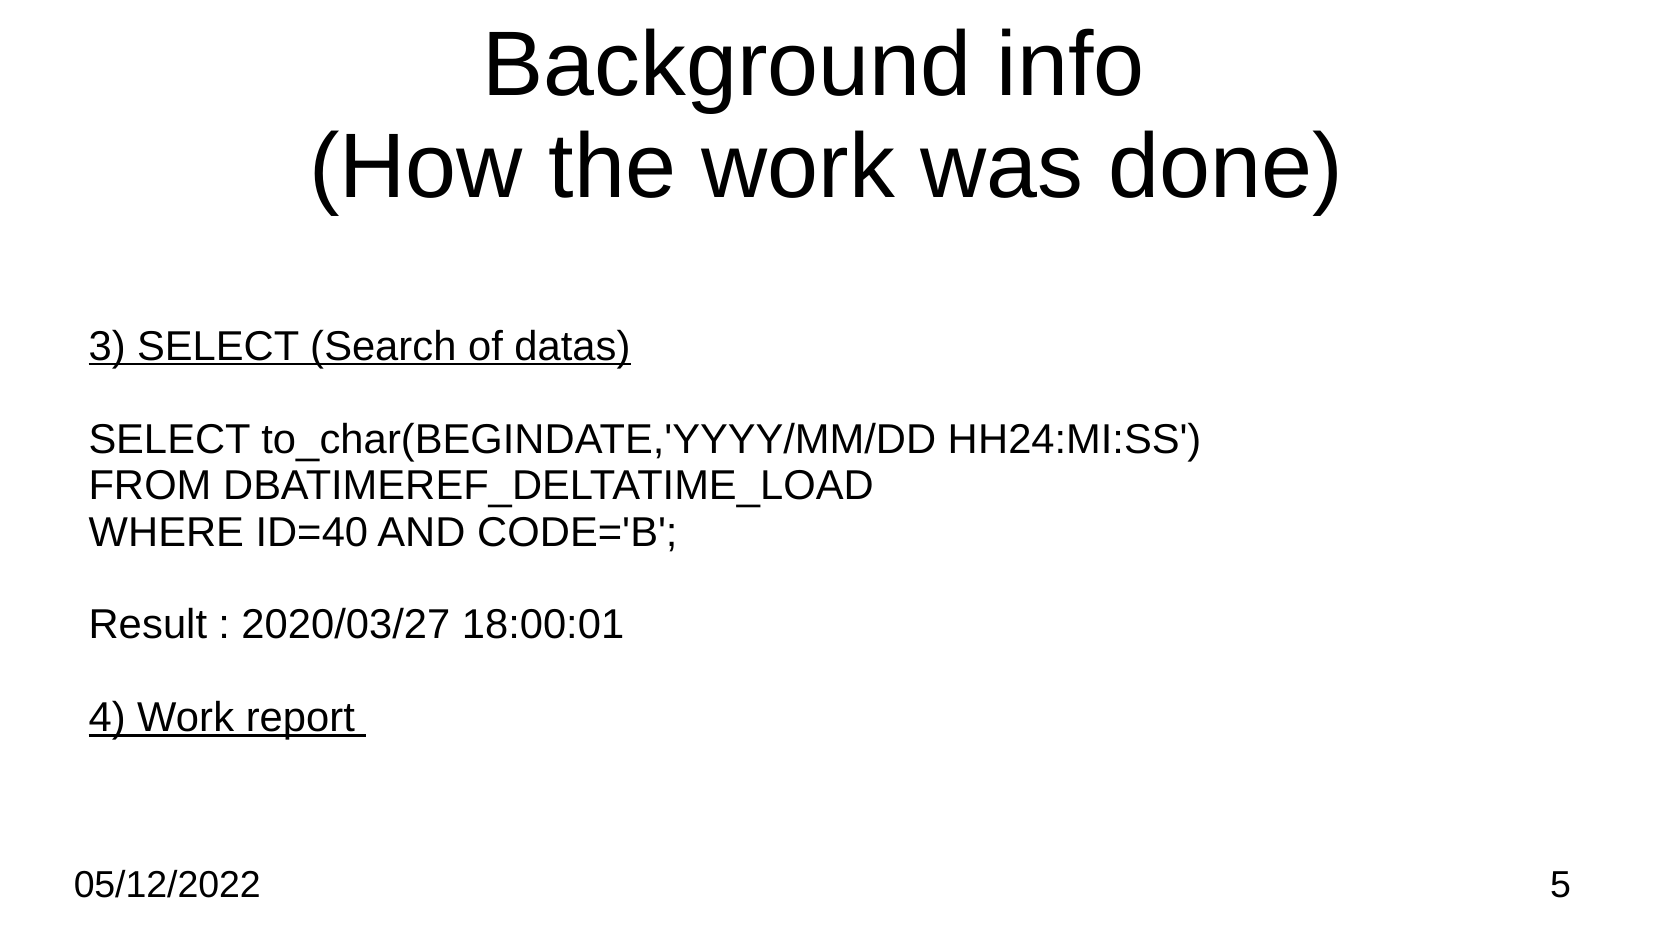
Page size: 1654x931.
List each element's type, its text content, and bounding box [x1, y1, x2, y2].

subtitle 3) SELECT (Search of datas) SELECT to_char(BEGINDATE,'YYYY/MM/DD HH24:MI:SS') FROM DBATIMEREF_DELTATIME_LOAD WHERE ID=40 AND CODE='B'; Result : 2020/03/27 18:00:01 4) Work report [88, 265, 1577, 798]
text_box 05/12/2022 [59, 856, 296, 916]
title Background info (How the work was done) [0, 12, 1654, 218]
text_box 5 [1535, 856, 1625, 916]
